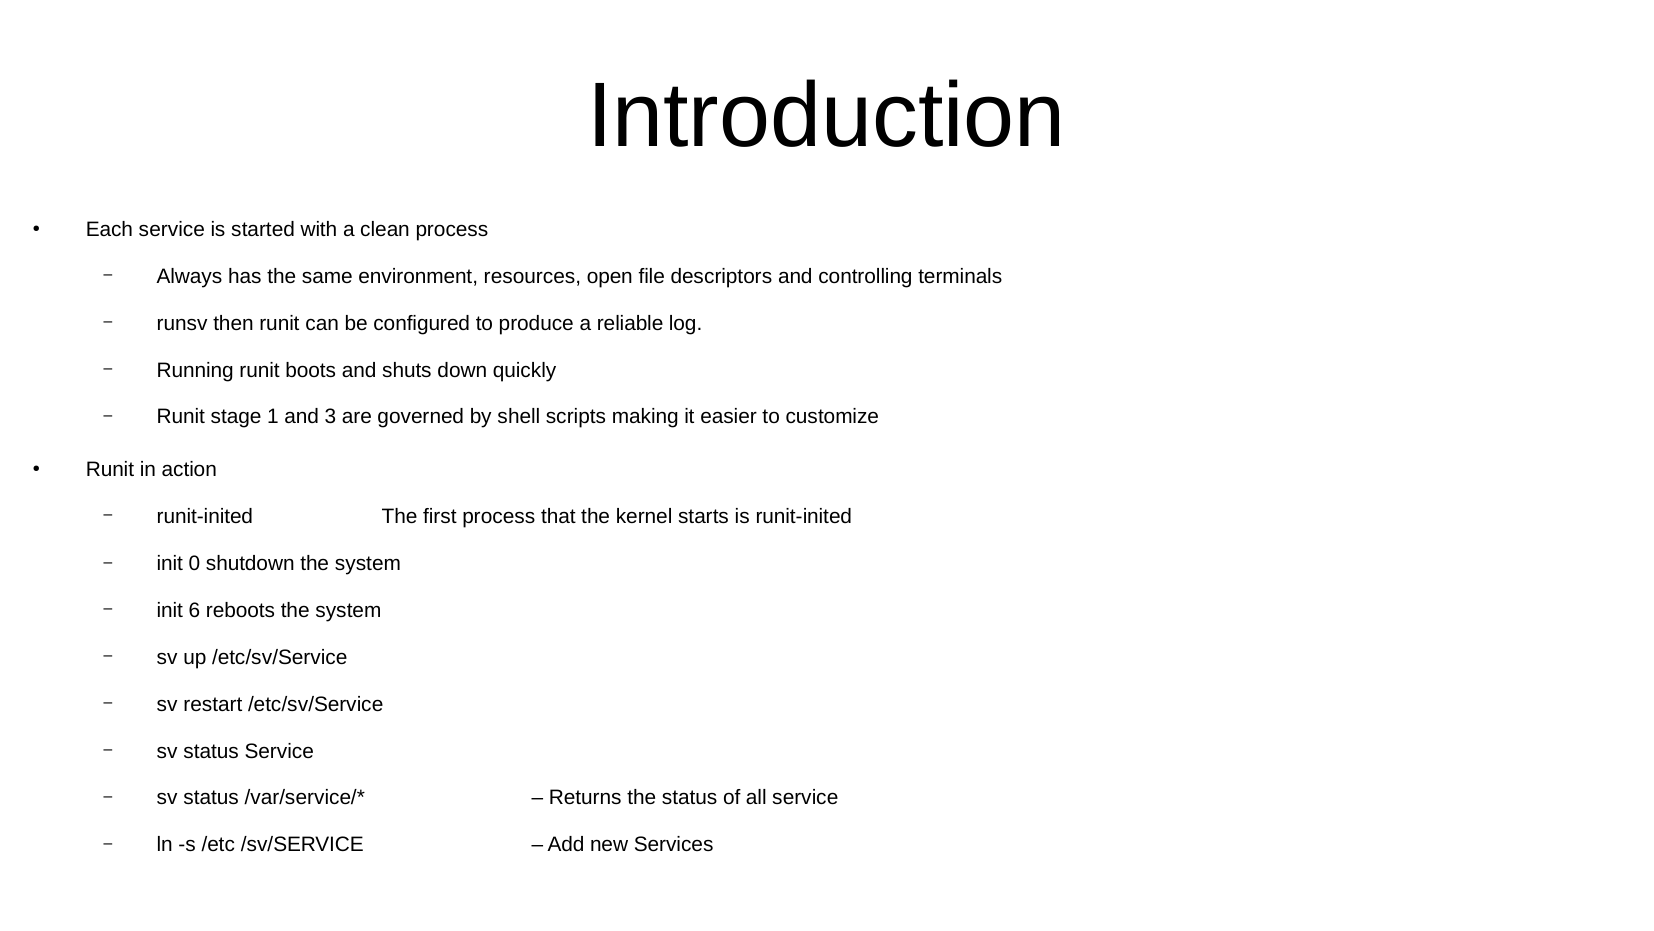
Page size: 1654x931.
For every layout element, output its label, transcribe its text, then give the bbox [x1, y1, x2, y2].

list Each service is started with a clean process Always has the same environment, resources, open file descriptors and controlling terminals runsv then runit can be configured to produce a reliable log. Running runit boots and shuts down quickly Runit stage 1 and 3 are governed by shell scripts making it easier to customize Runit in action runit-inited The first process that the kernel starts is runit-inited init 0 shutdown the system init 6 reboots the system sv up /etc/sv/Service sv restart /etc/sv/Service sv status Service sv status /var/service/* – Returns the status of all service ln -s /etc /sv/SERVICE – Add new Services [15, 217, 1571, 901]
title Introduction [82, 37, 1571, 193]
